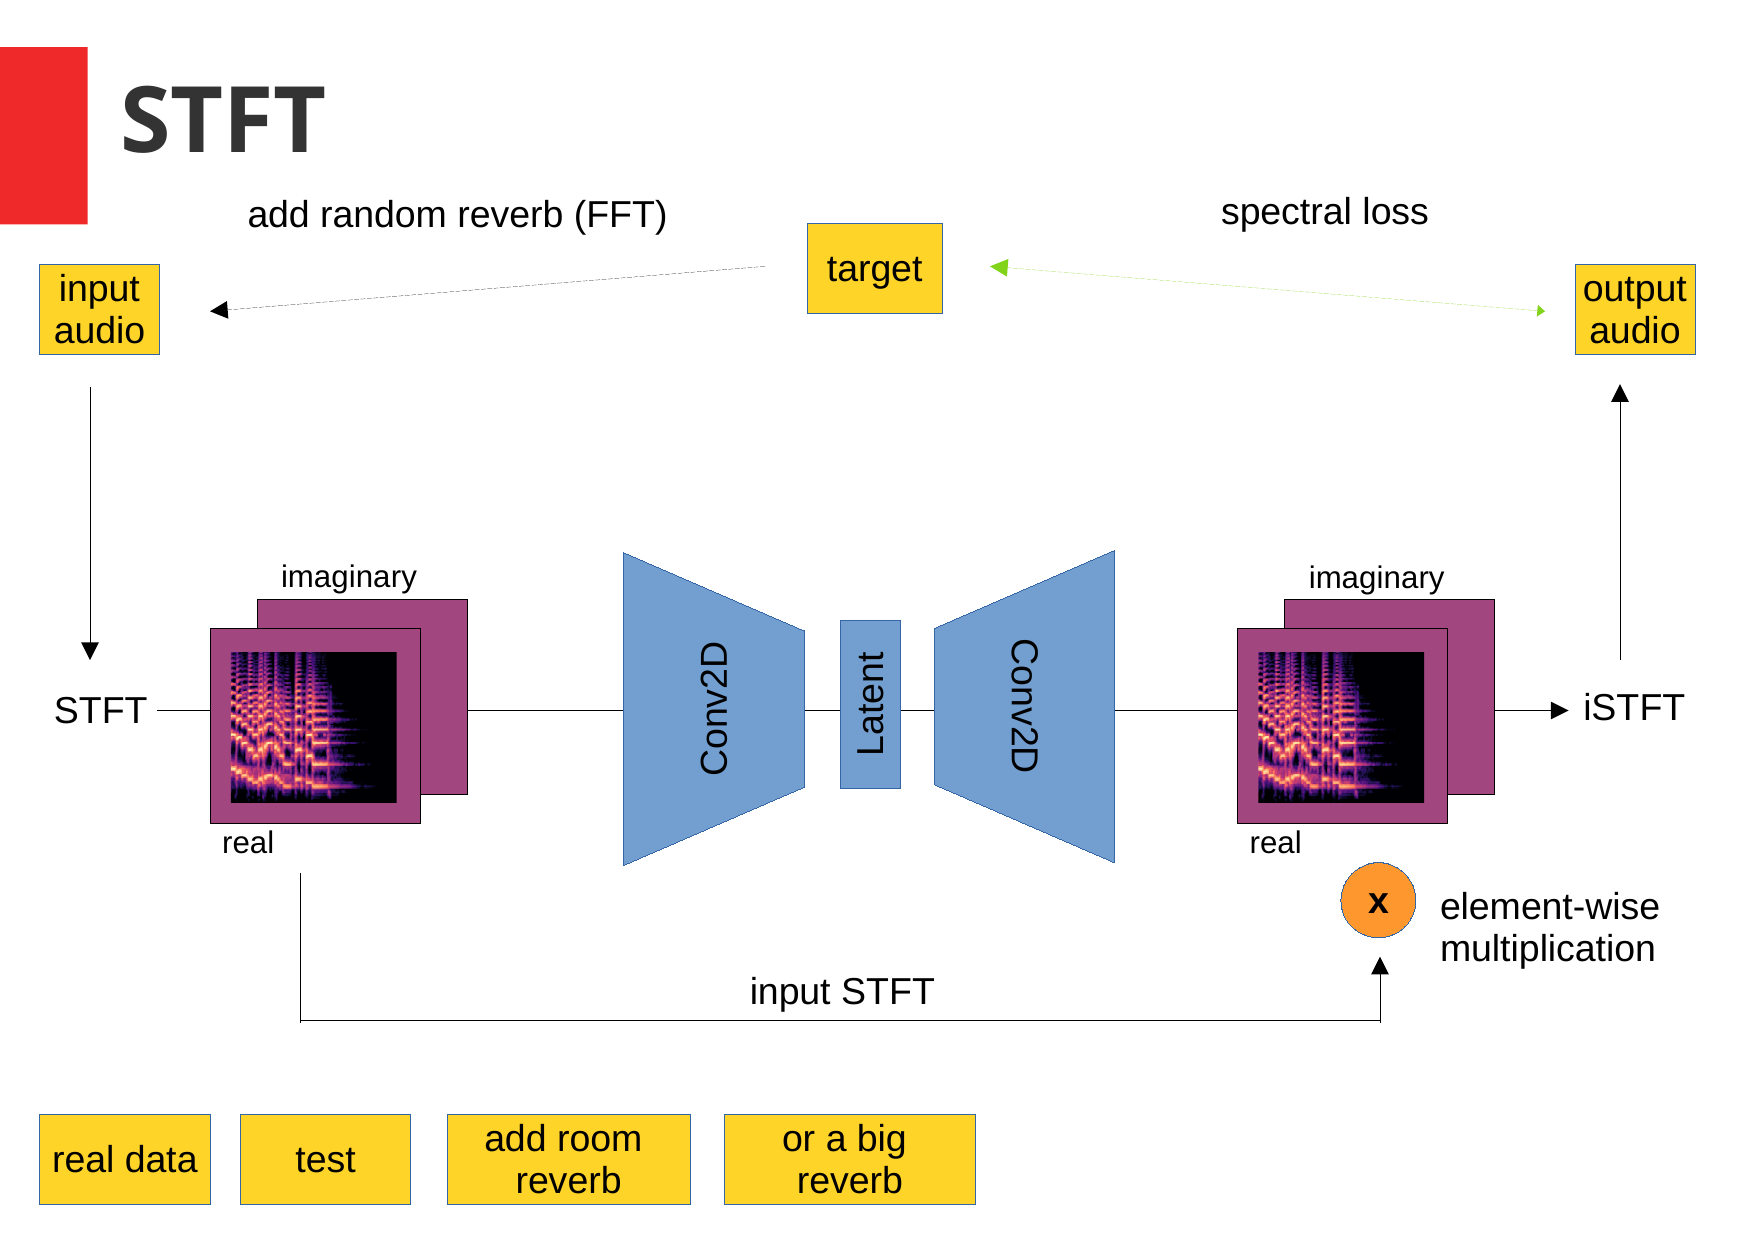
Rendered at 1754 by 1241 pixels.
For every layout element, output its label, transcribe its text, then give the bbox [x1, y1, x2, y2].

text_box Conv2D [623, 552, 805, 866]
title STFT [120, 54, 1699, 181]
text_box spectral loss [1206, 183, 1445, 241]
text_box add room reverb [447, 1114, 691, 1205]
text_box target [807, 223, 943, 314]
text_box real [1234, 818, 1385, 868]
text_box Latent [840, 620, 901, 789]
picture [230, 652, 397, 803]
text_box STFT [39, 682, 175, 740]
text_box real [207, 818, 358, 868]
text_box or a big reverb [724, 1114, 976, 1205]
text_box input STFT [735, 963, 951, 1021]
picture [1258, 652, 1425, 803]
text_box [210, 599, 468, 824]
text_box x [1340, 863, 1416, 938]
text_box test [240, 1114, 411, 1205]
text_box input audio [39, 264, 160, 355]
text_box add random reverb (FFT) [232, 185, 683, 243]
text_box imaginary [1293, 552, 1547, 652]
text_box real data [39, 1114, 211, 1205]
text_box [1237, 599, 1495, 824]
text_box output audio [1575, 264, 1696, 355]
text_box Conv2D [934, 550, 1115, 863]
text_box iSTFT [1568, 679, 1704, 737]
text_box imaginary [266, 552, 520, 652]
text_box element-wise multiplication [1425, 877, 1711, 1019]
